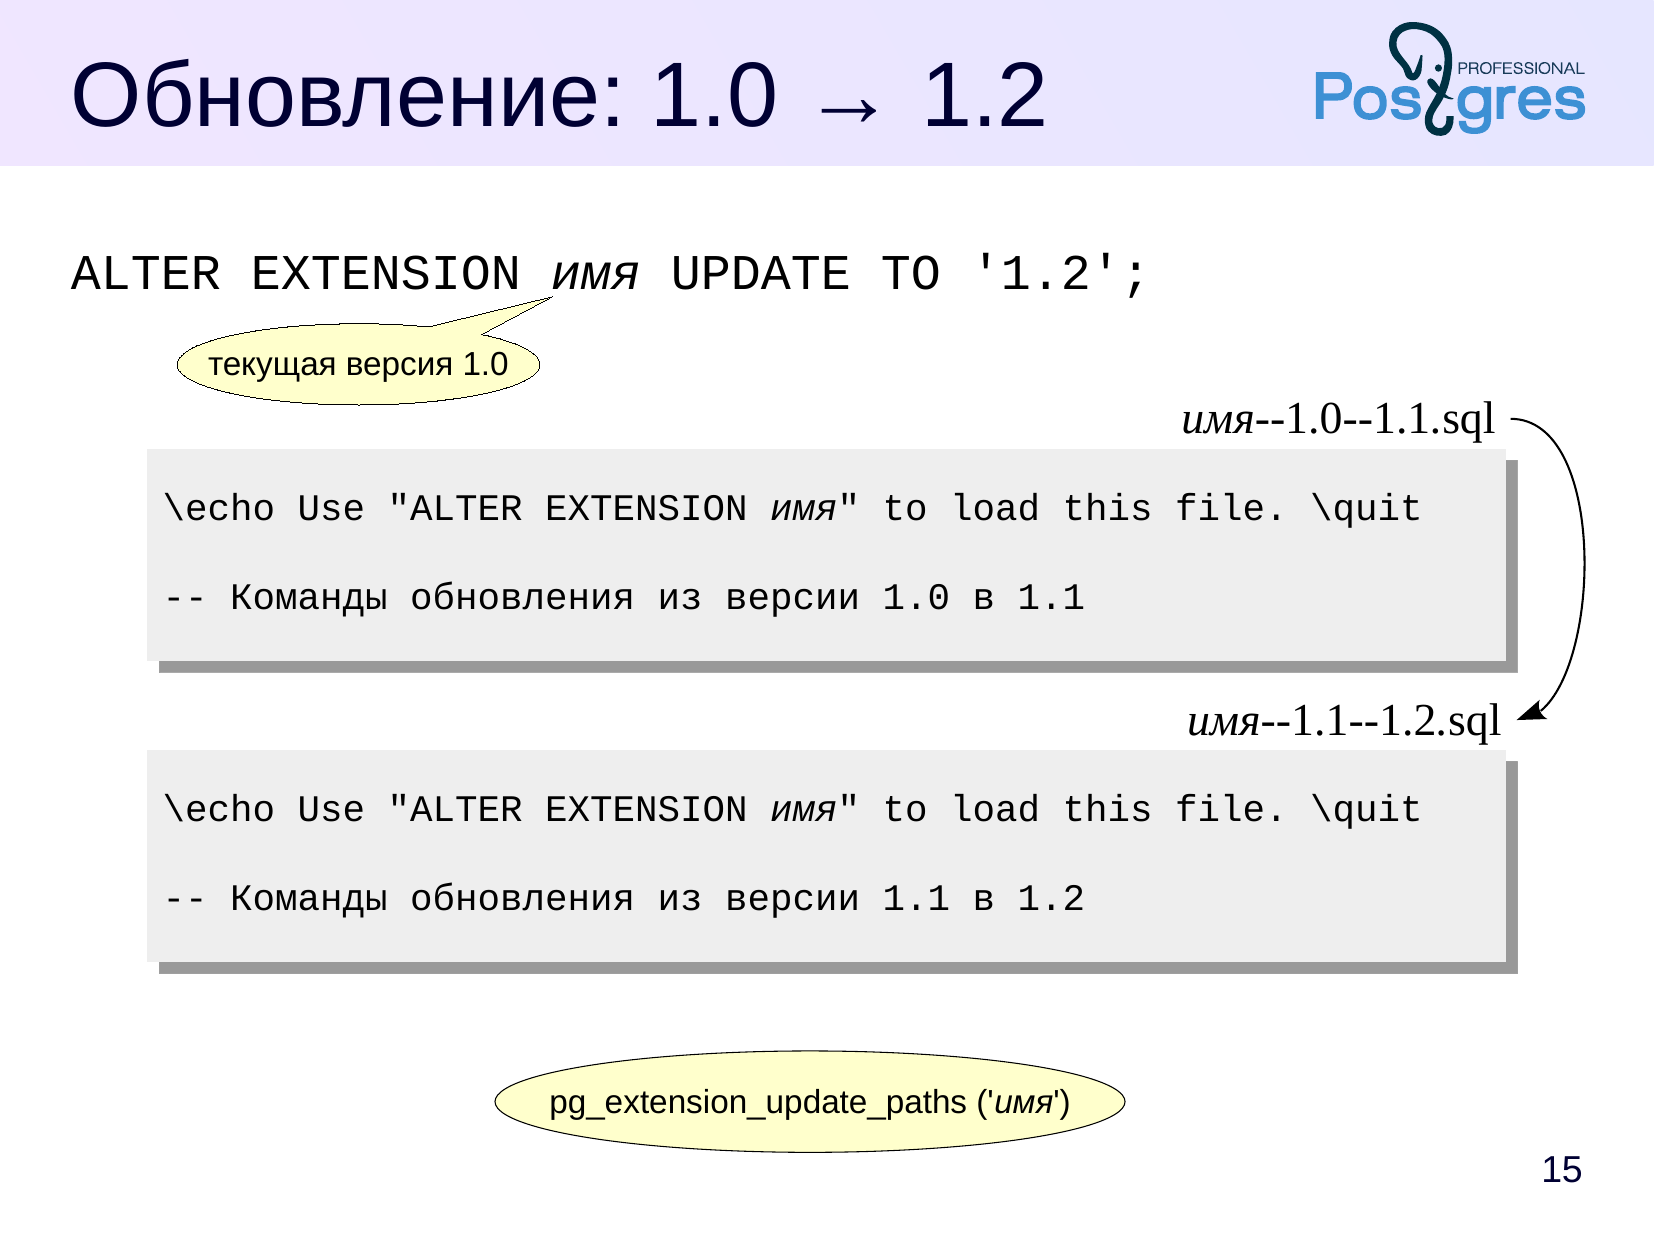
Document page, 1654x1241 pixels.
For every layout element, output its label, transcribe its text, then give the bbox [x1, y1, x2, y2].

title Обновление: 1.0 → 1.2 [70, 43, 1241, 147]
text_box текущая версия 1.0 [177, 296, 553, 406]
text_box pg_extension_update_paths ('имя') [495, 1050, 1126, 1153]
text_box имя--1.0--1.1.sql [1166, 385, 1511, 452]
list ALTER EXTENSION имя UPDATE TO '1.2'; [70, 248, 1583, 340]
text_box \echo Use "ALTER EXTENSION имя" to load this file. \quit -- Команды обновления из версии 1.0 в 1.1 [147, 449, 1506, 661]
text_box имя--1.1--1.2.sql [1172, 687, 1517, 754]
text_box \echo Use "ALTER EXTENSION имя" to load this file. \quit -- Команды обновления из версии 1.1 в 1.2 [147, 750, 1506, 962]
